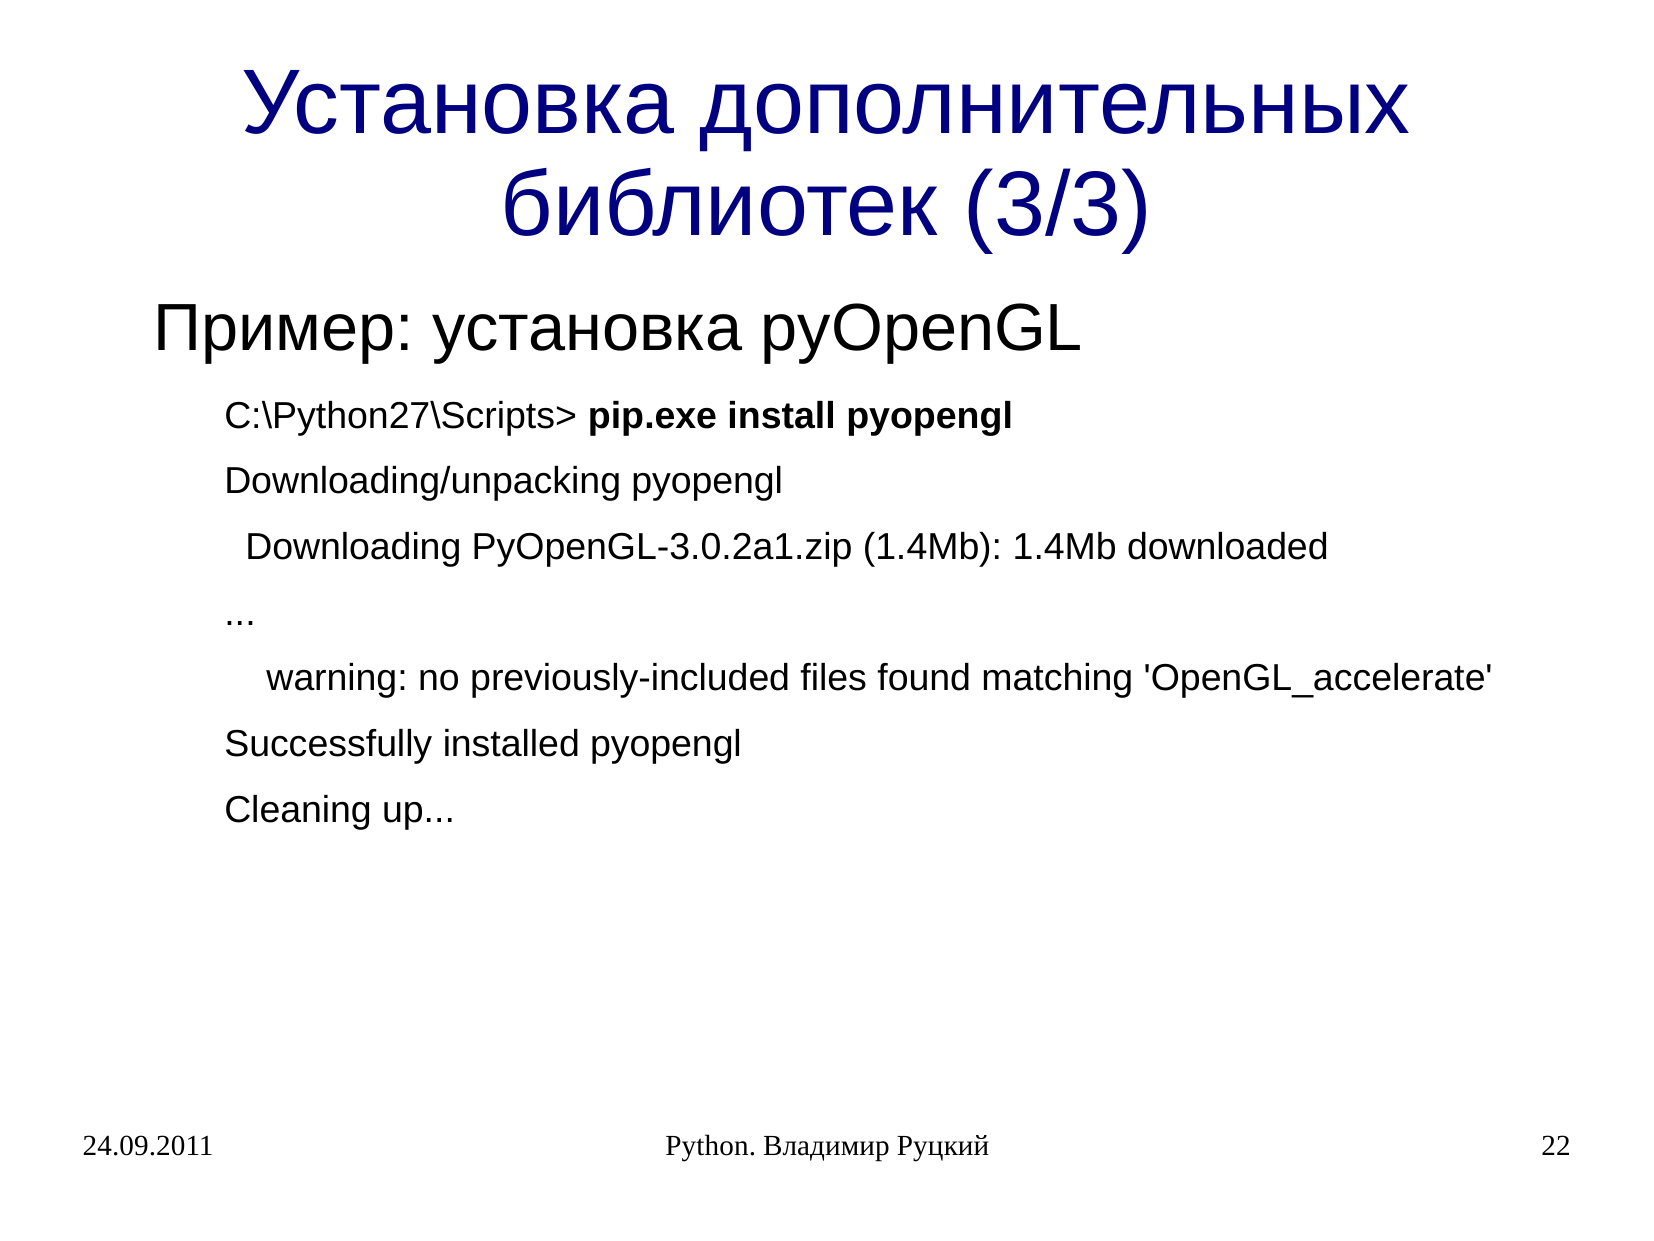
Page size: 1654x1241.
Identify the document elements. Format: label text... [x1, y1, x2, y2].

list Пример: установка pyOpenGL C:\Python27\Scripts> pip.exe install pyopengl Downloading/unpacking pyopengl Downloading PyOpenGL-3.0.2a1.zip (1.4Mb): 1.4Mb downloaded ... warning: no previously-included files found matching 'OpenGL_accelerate' Successfully installed pyopengl Cleaning up... [82, 290, 1571, 1109]
title Установка дополнительных библиотек (3/3) [82, 49, 1571, 257]
